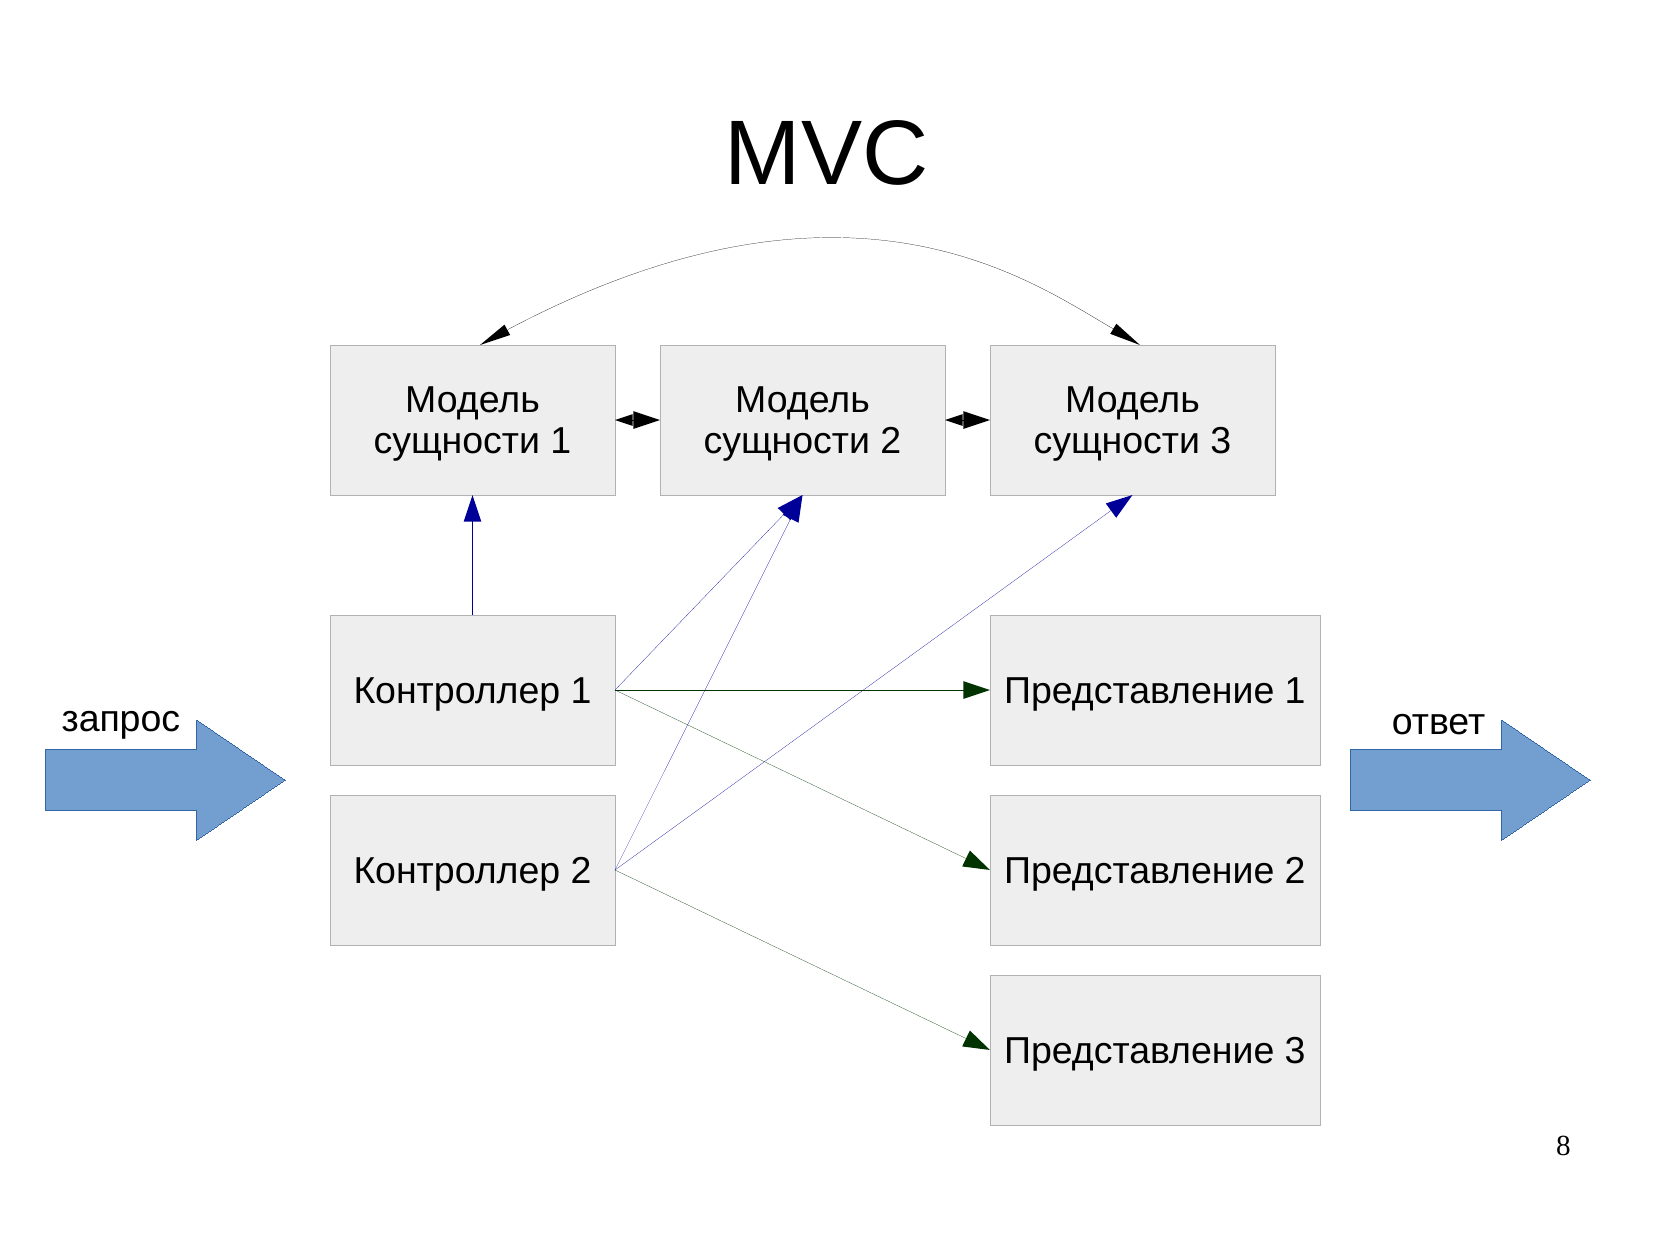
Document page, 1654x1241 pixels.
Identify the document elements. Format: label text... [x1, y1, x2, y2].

text_box Представление 1 [990, 615, 1321, 766]
text_box [1350, 720, 1591, 841]
text_box Контроллер 2 [330, 795, 616, 946]
text_box Представление 3 [990, 975, 1321, 1126]
text_box Модель сущности 1 [330, 345, 616, 496]
text_box ответ [1377, 693, 1501, 751]
text_box Представление 2 [990, 795, 1321, 946]
text_box запрос [46, 690, 196, 747]
text_box Контроллер 1 [330, 615, 616, 766]
text_box Модель сущности 3 [990, 345, 1276, 496]
text_box Модель сущности 2 [660, 345, 946, 496]
title MVC [82, 49, 1571, 257]
title MVC [693, 238, 960, 257]
text_box [45, 720, 286, 841]
